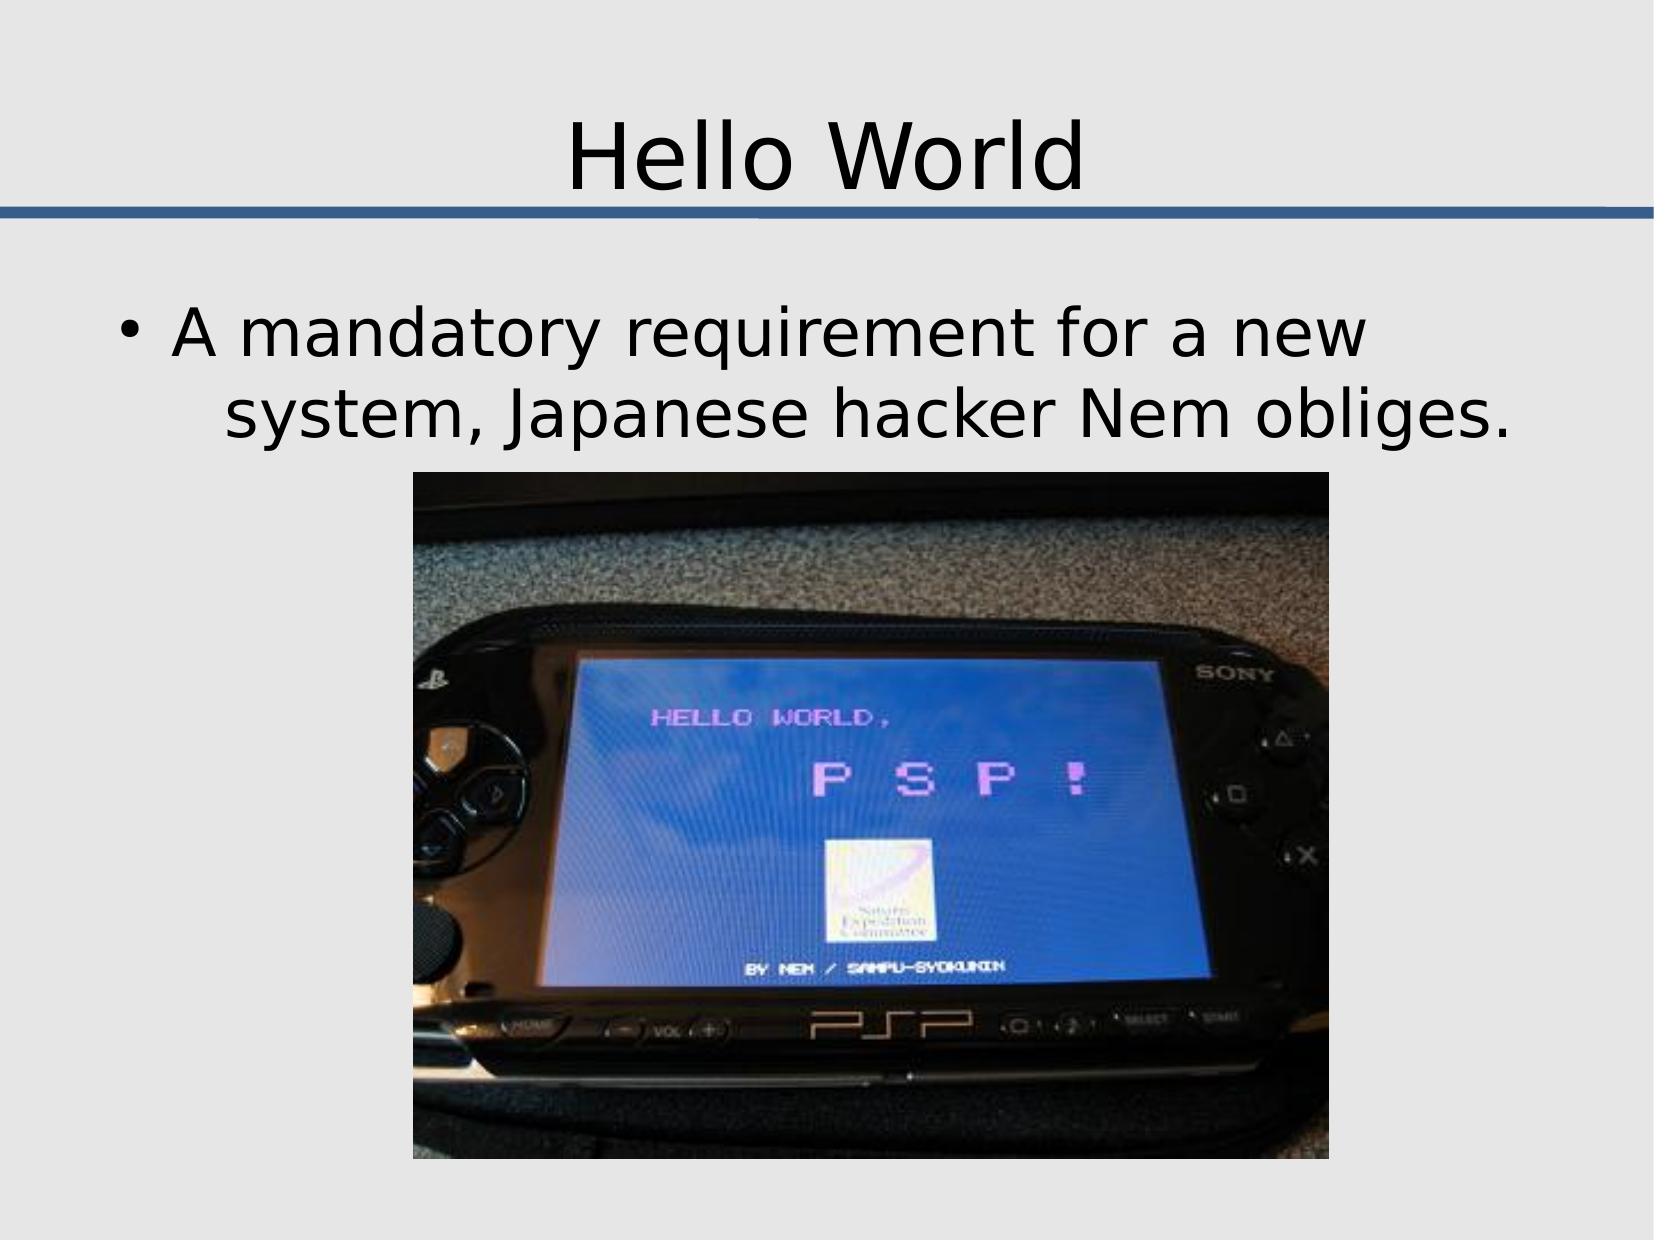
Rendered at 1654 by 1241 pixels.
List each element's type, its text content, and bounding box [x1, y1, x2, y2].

picture [413, 472, 1329, 1159]
title Hello World [82, 56, 1571, 250]
list A mandatory requirement for a new system, Japanese hacker Nem obliges. [82, 290, 1571, 1094]
